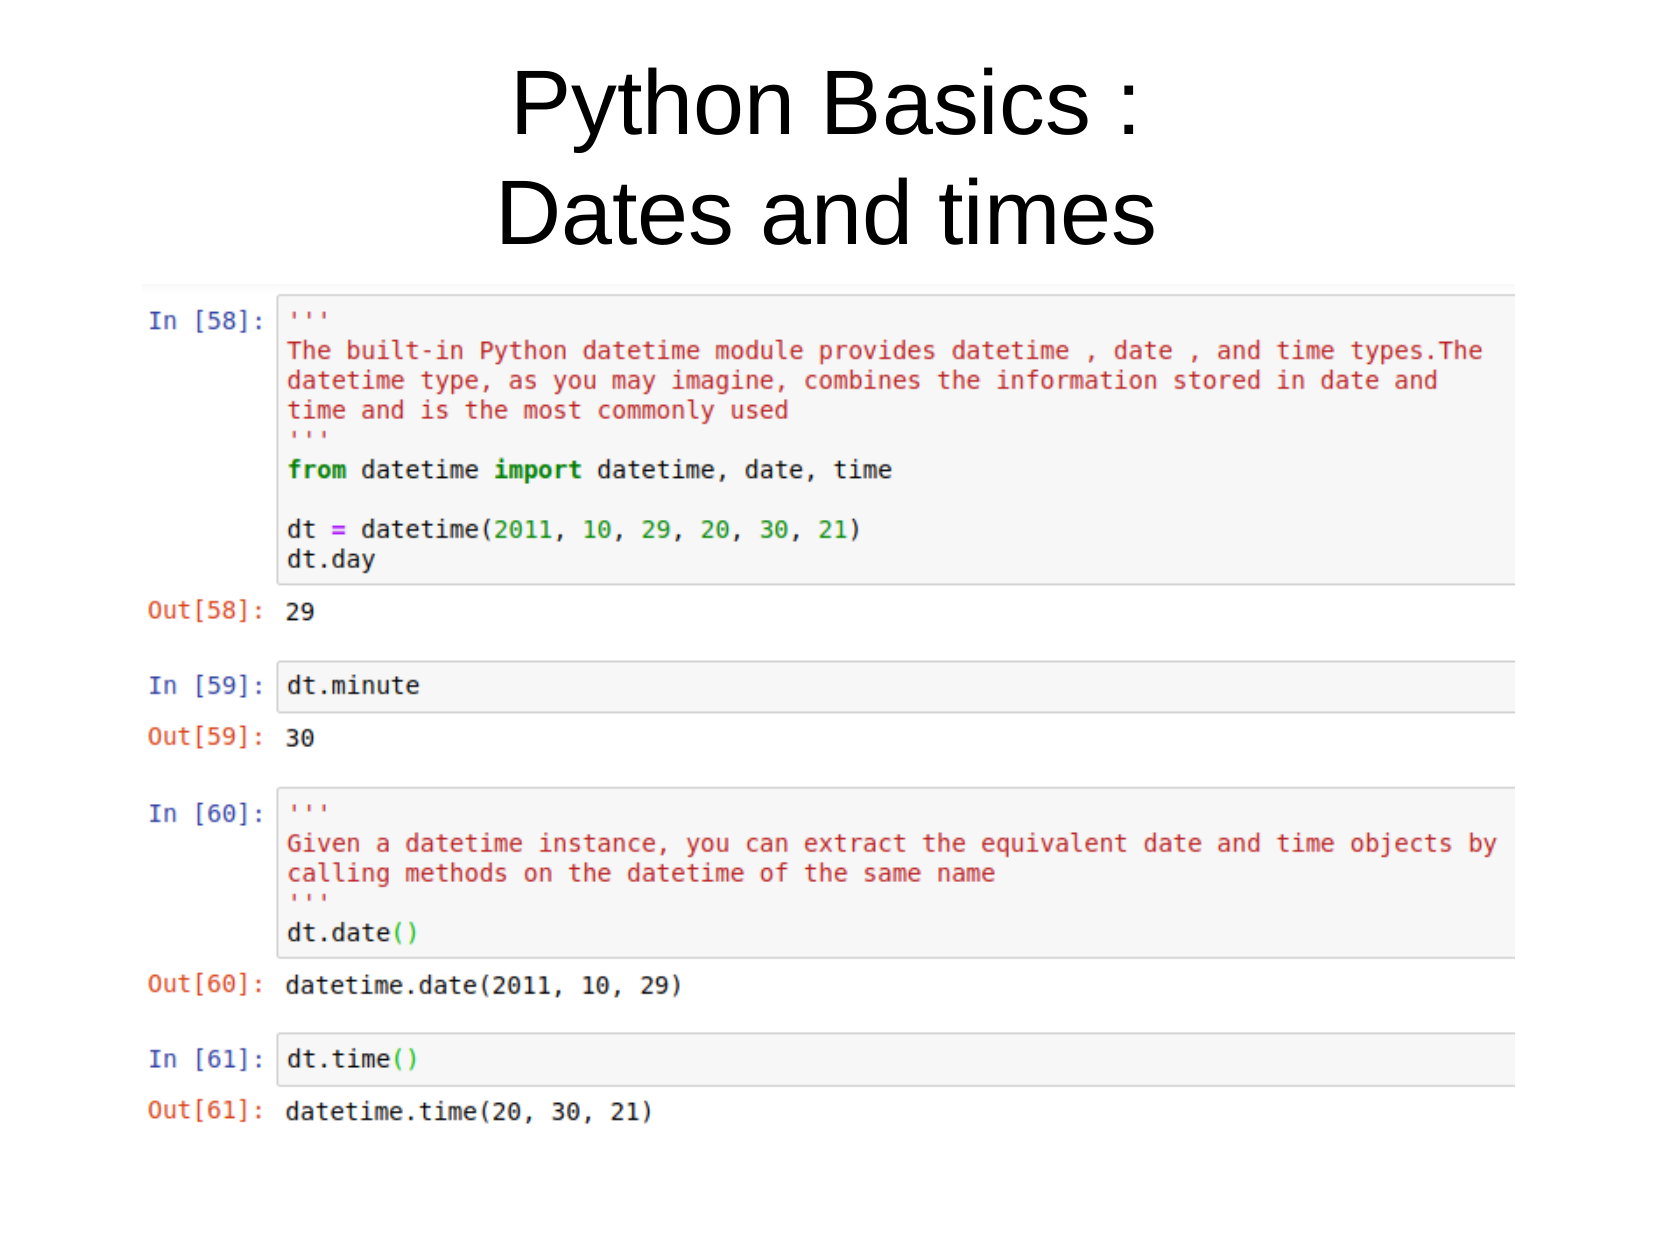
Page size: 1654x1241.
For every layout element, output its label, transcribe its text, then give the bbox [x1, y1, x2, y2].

text_box Python Basics : Dates and times [82, 49, 1571, 257]
picture [142, 284, 1515, 1131]
